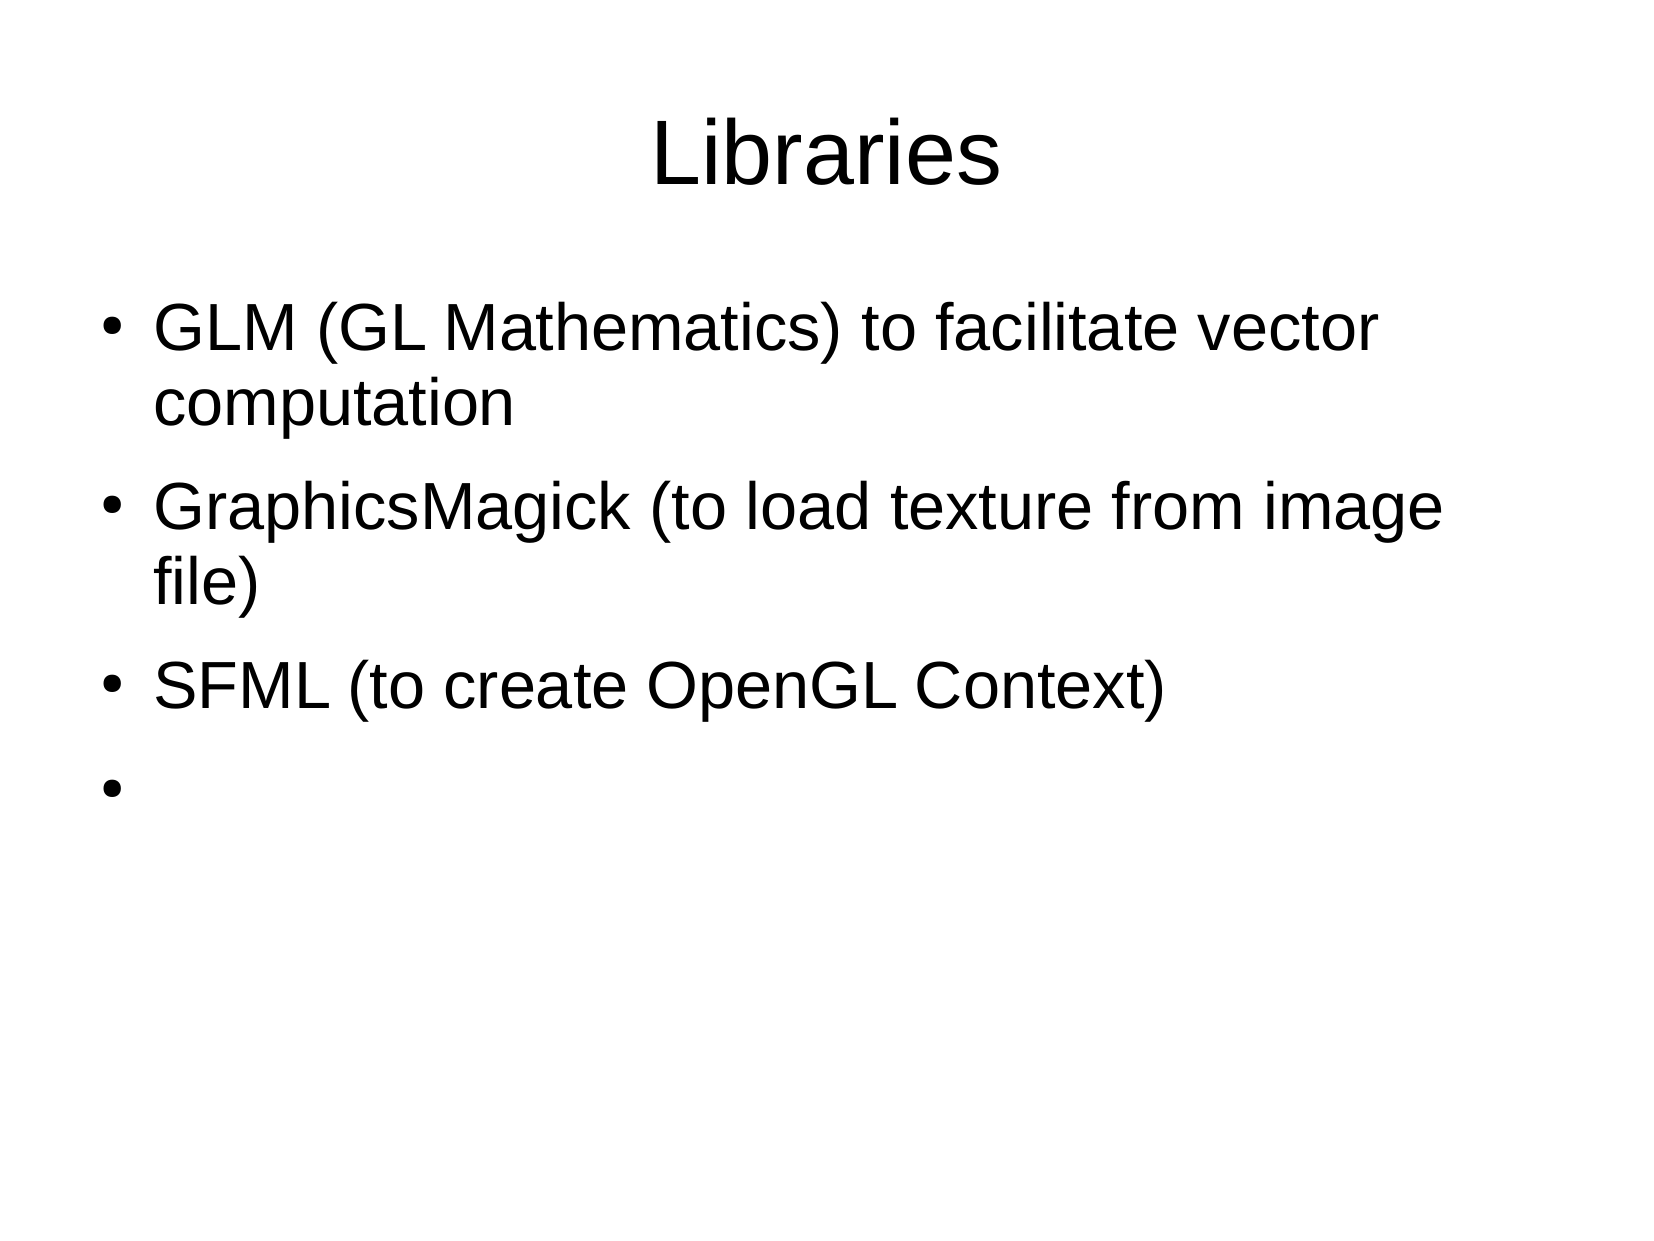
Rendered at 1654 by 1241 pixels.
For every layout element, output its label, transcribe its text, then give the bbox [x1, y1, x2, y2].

list GLM (GL Mathematics) to facilitate vector computation GraphicsMagick (to load texture from image file) SFML (to create OpenGL Context) [82, 290, 1571, 1010]
title Libraries [82, 49, 1571, 257]
